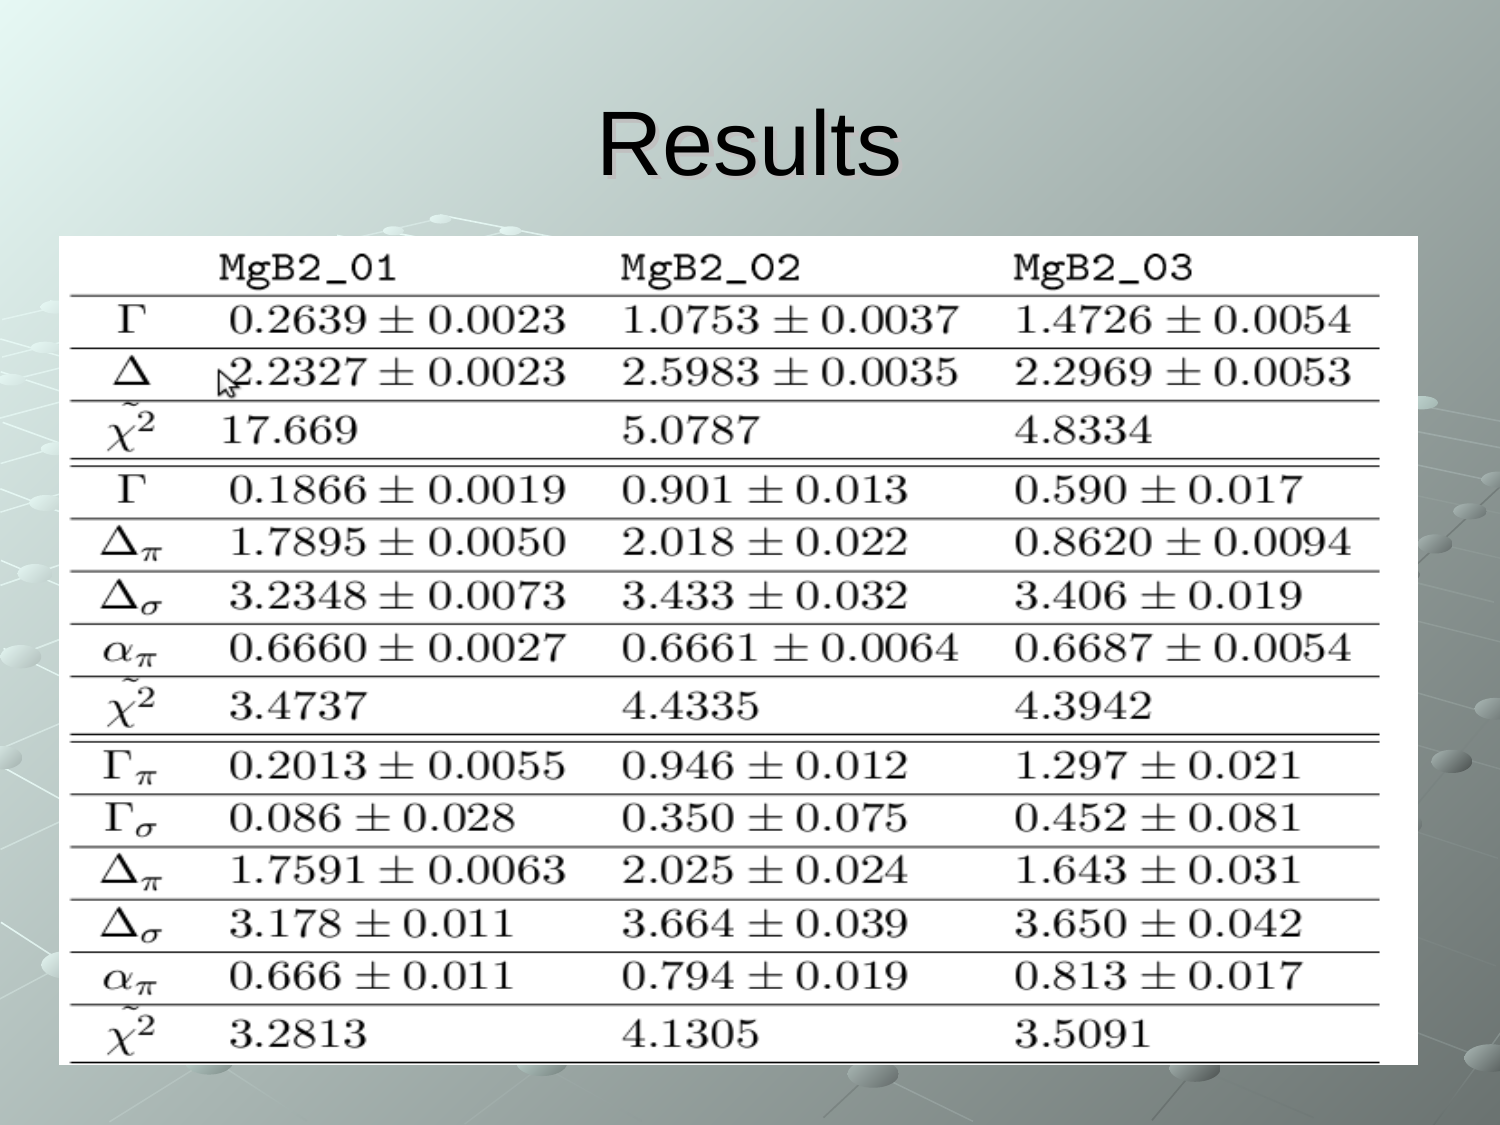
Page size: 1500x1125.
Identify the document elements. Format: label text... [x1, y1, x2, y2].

title Results [75, 37, 1425, 241]
picture [59, 236, 1418, 1065]
